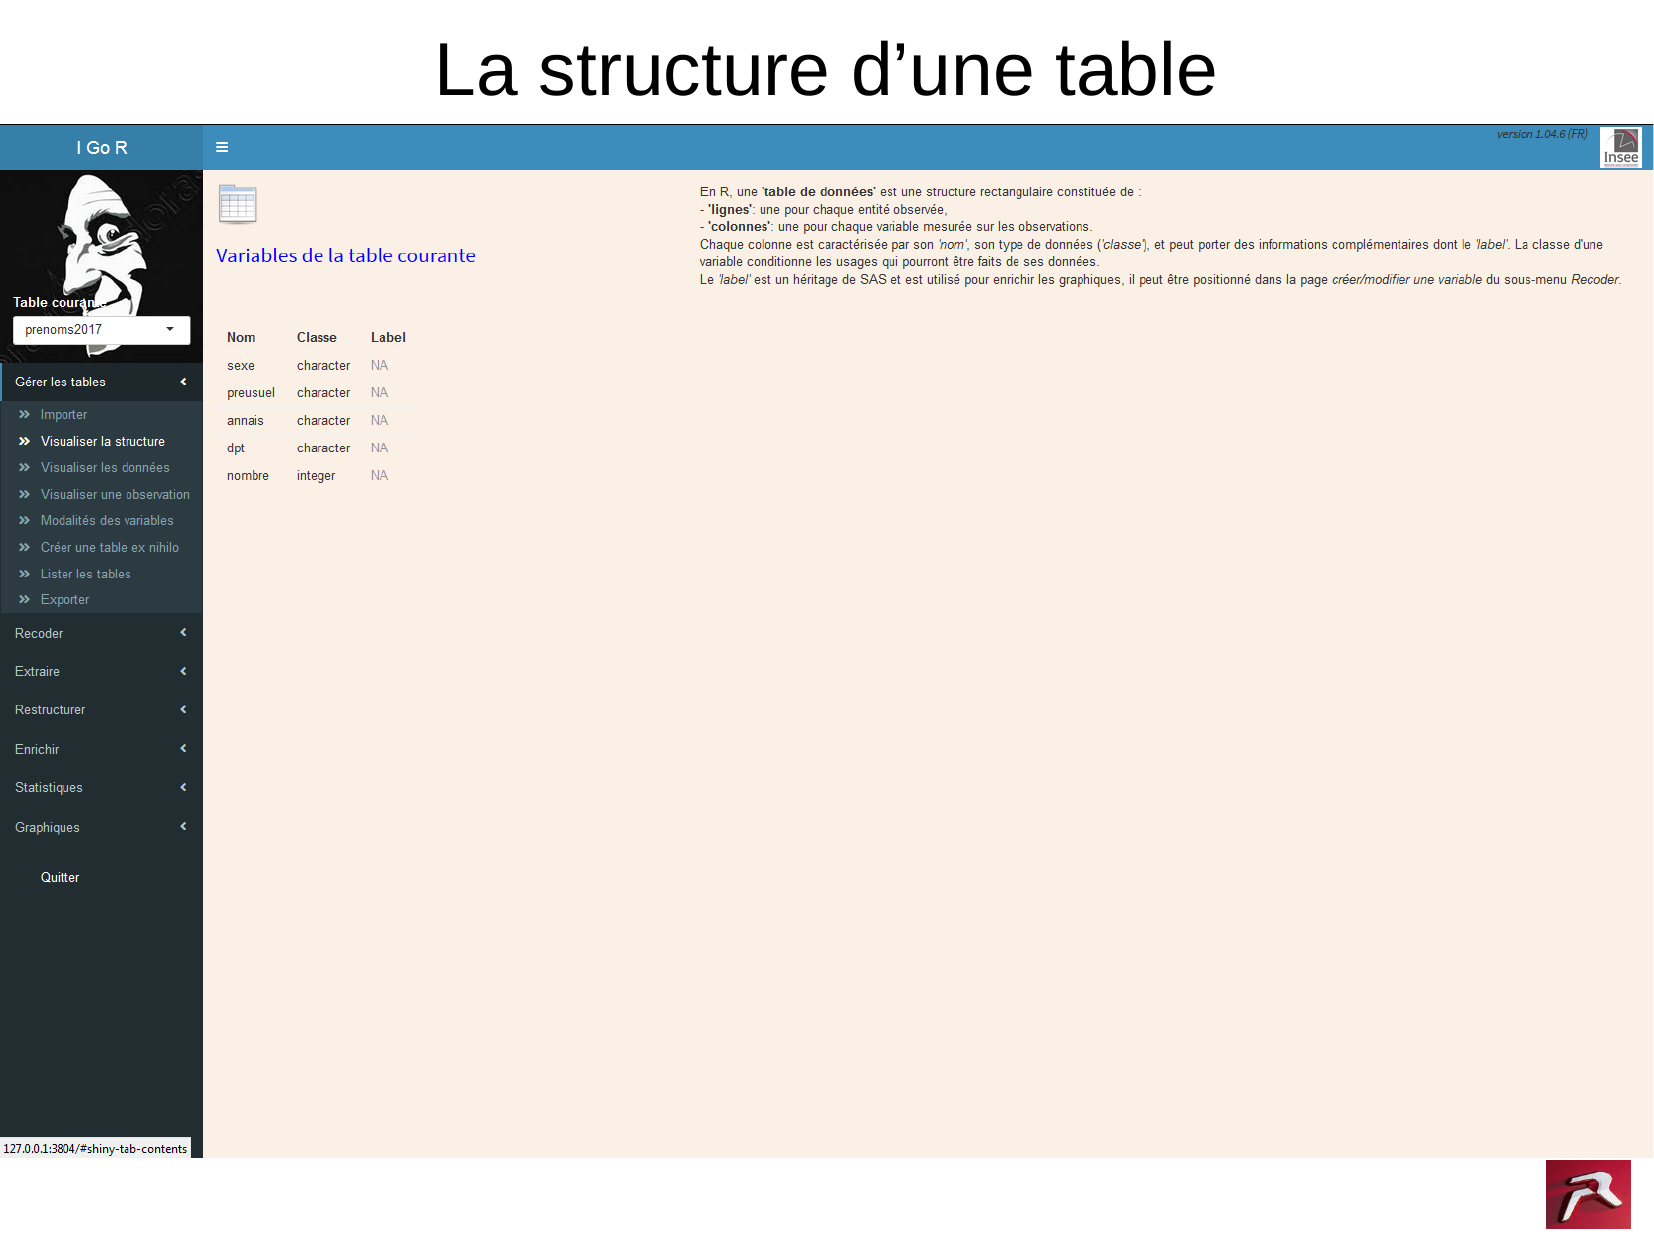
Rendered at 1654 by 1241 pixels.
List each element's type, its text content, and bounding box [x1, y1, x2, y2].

picture [1546, 1160, 1631, 1229]
title La structure d’une table [82, 27, 1571, 112]
picture [0, 124, 1654, 1158]
